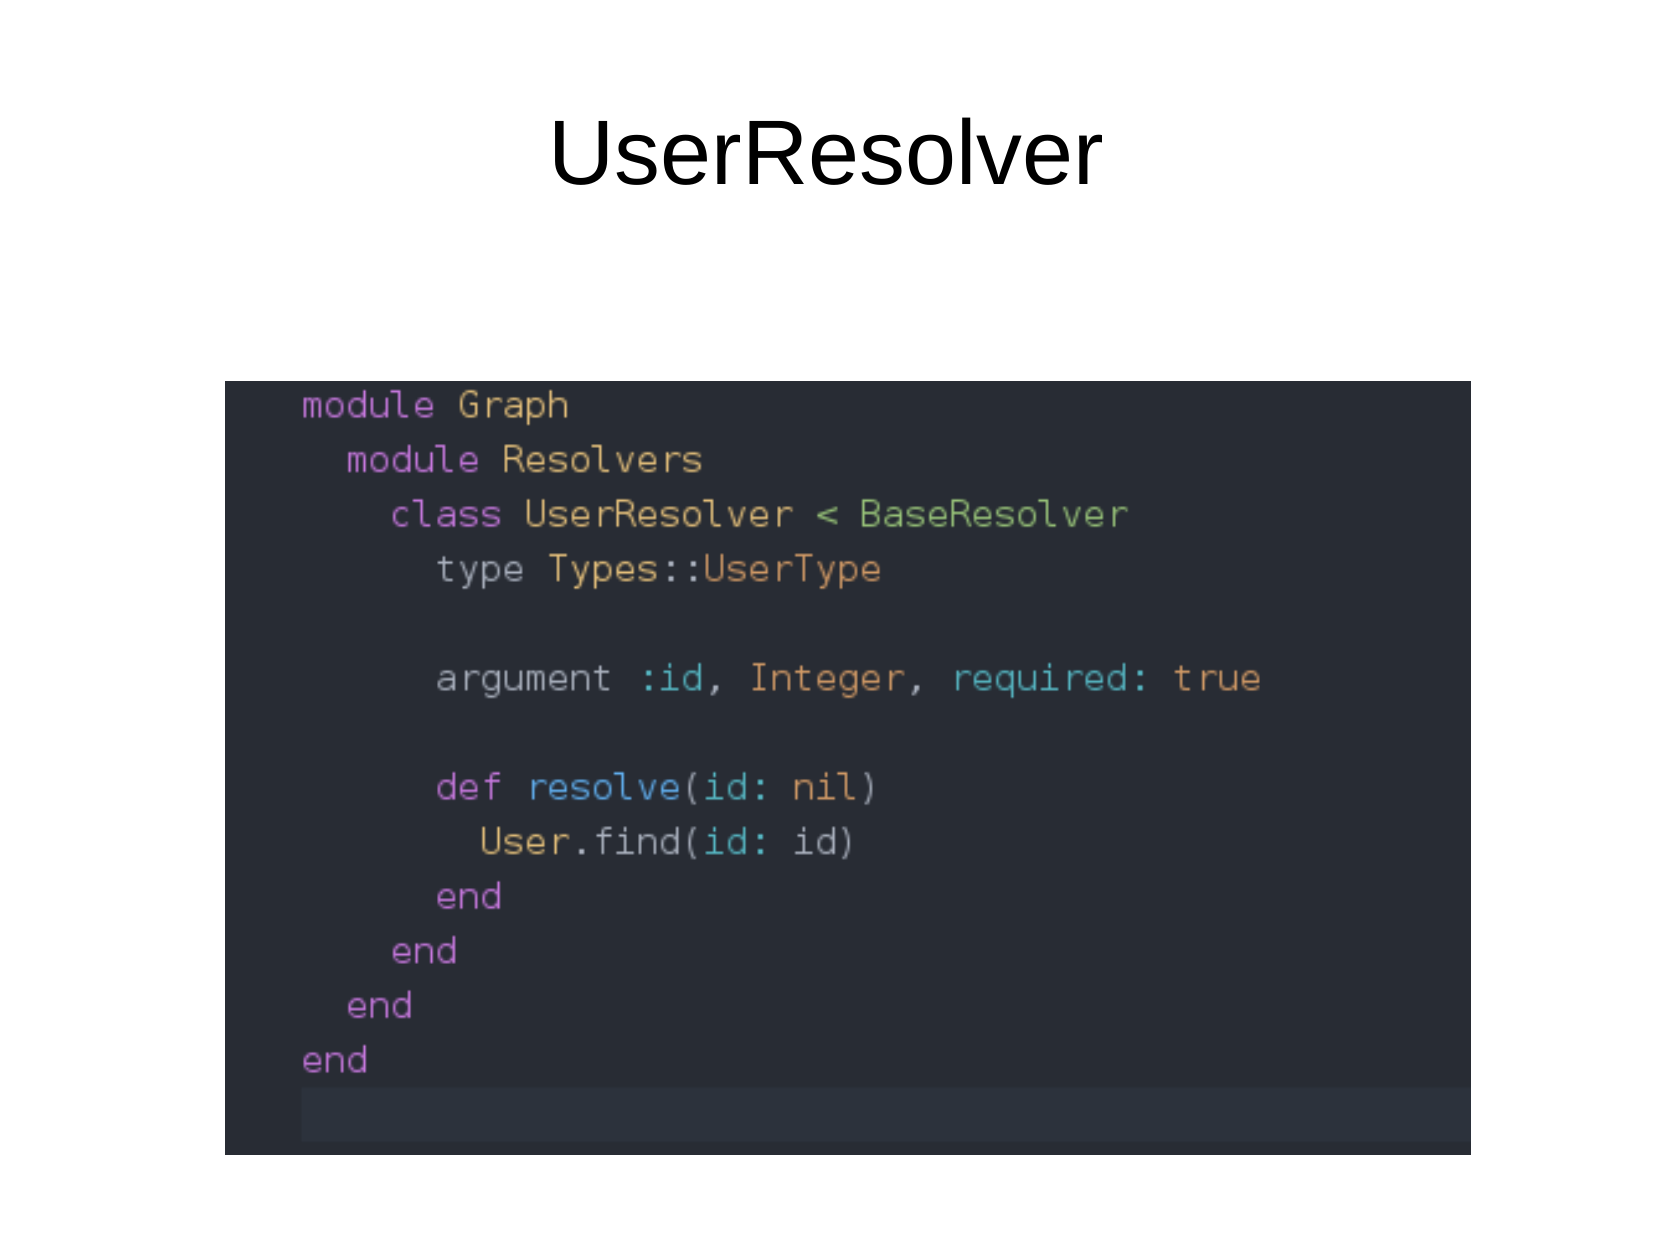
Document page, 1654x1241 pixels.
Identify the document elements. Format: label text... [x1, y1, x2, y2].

picture [225, 381, 1471, 1156]
title UserResolver [82, 49, 1571, 257]
